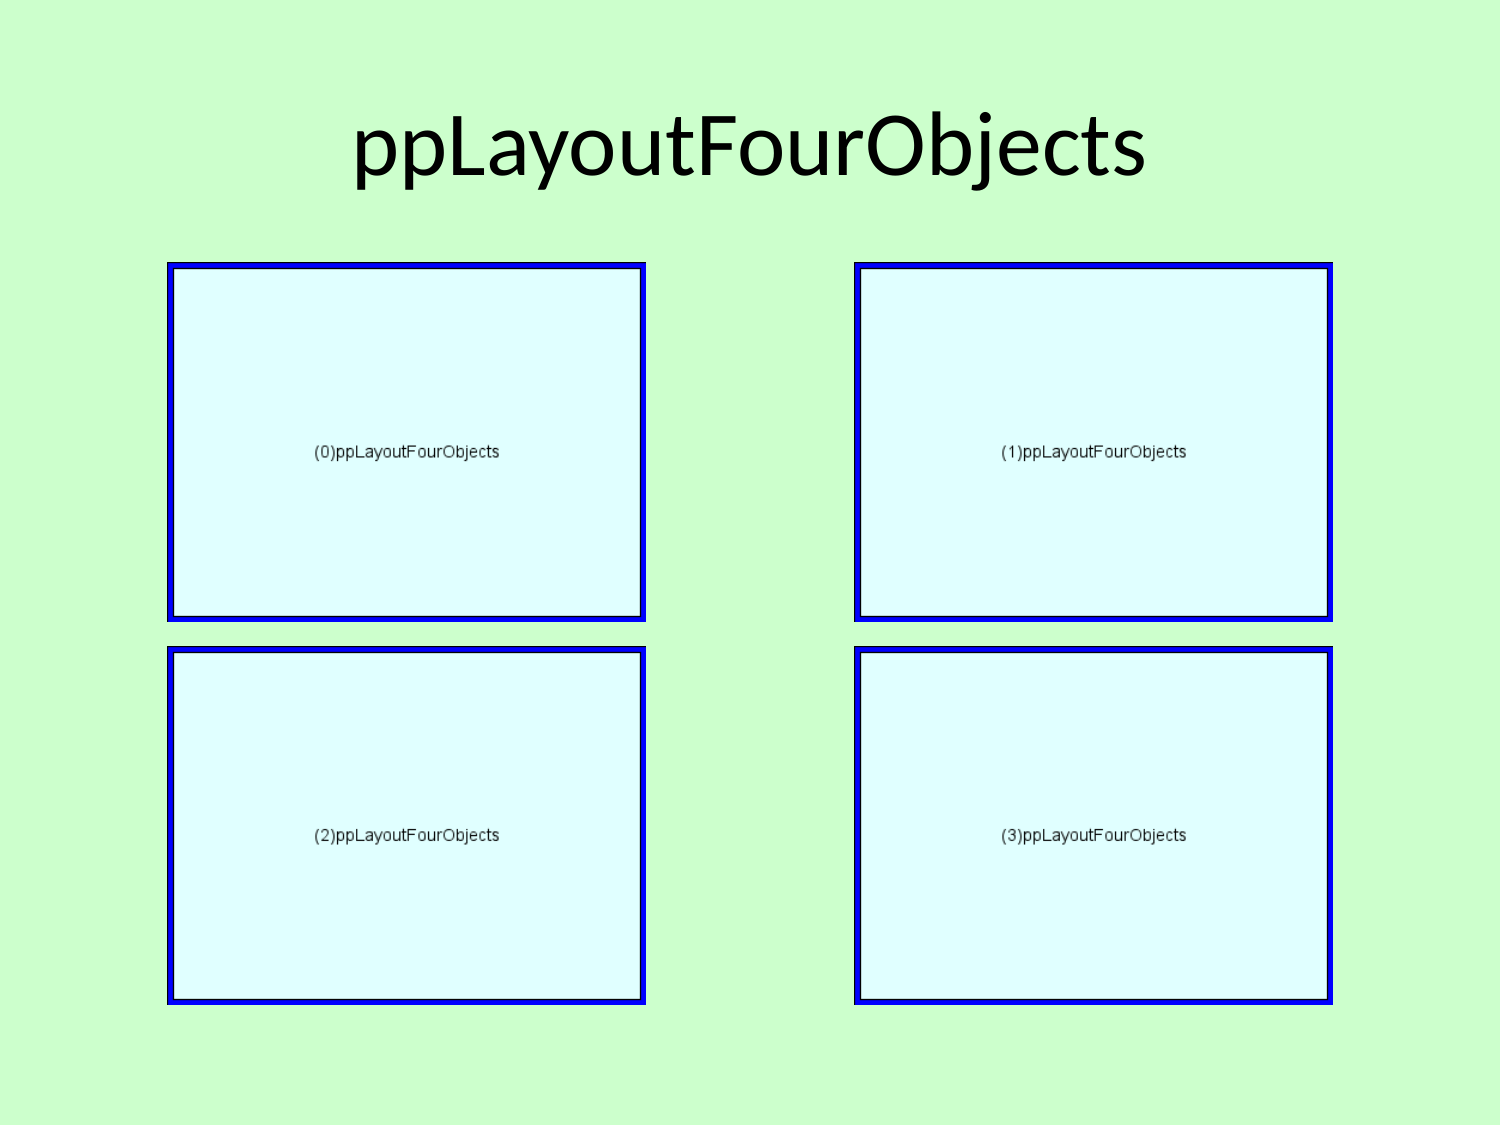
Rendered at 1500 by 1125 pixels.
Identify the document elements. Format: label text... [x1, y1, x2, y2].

picture [854, 646, 1333, 1006]
picture [854, 262, 1333, 622]
picture [167, 262, 646, 622]
picture [167, 646, 646, 1006]
title ppLayoutFourObjects [75, 45, 1426, 233]
